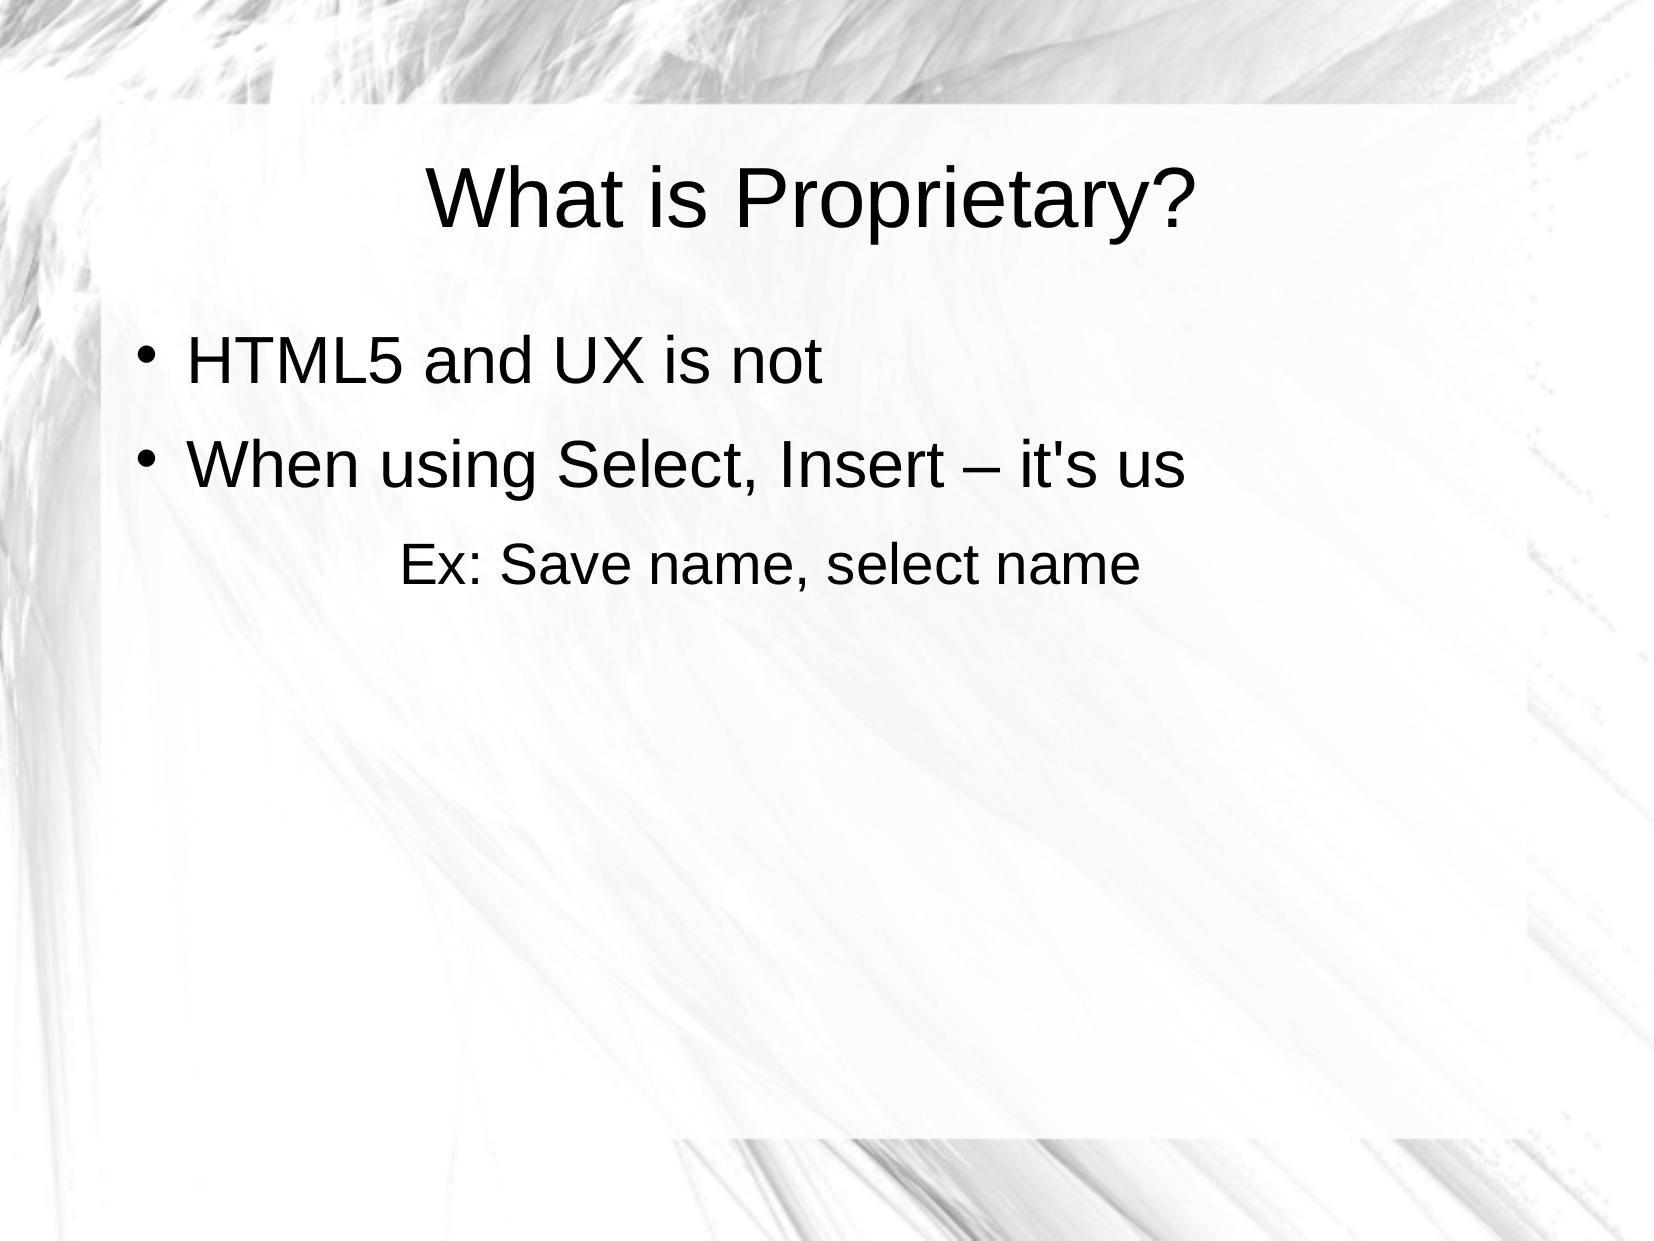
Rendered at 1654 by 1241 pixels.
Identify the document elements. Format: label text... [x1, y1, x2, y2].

picture [0, 0, 1654, 1241]
list HTML5 and UX is not When using Select, Insert – it's us Ex: Save name, select name [118, 319, 1571, 946]
title What is Proprietary? [118, 112, 1506, 281]
